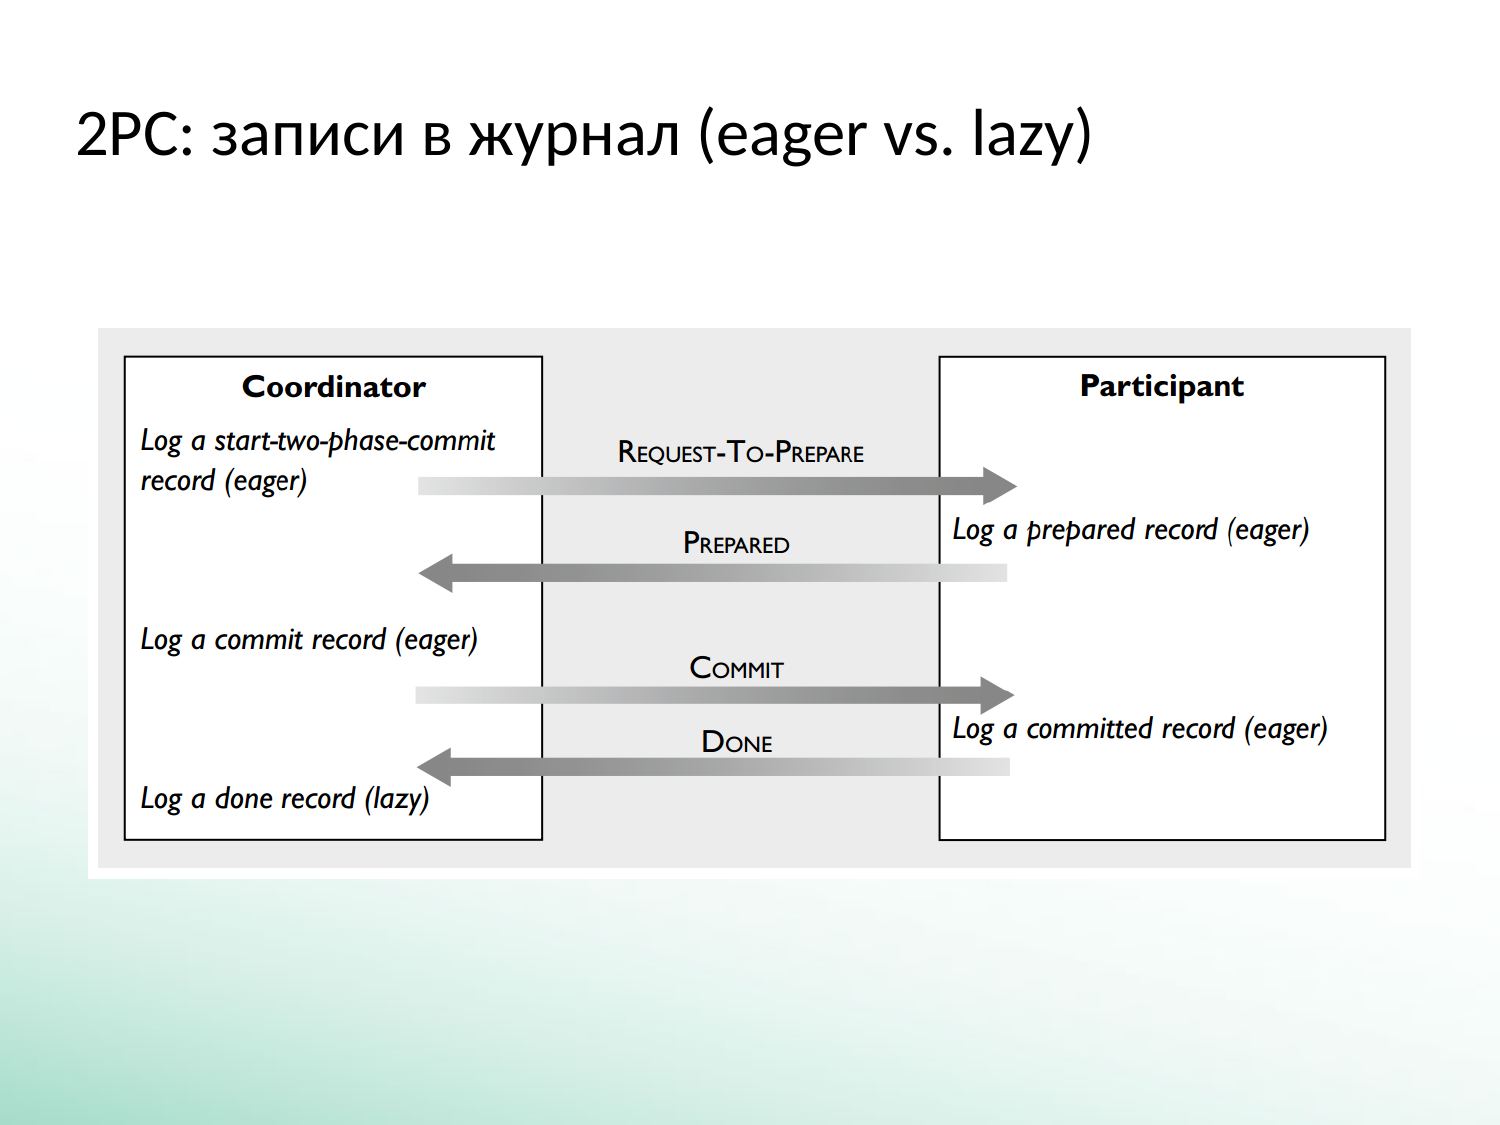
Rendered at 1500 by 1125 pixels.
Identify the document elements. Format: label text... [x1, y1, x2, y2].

title 2PC: записи в журнал (eager vs. lazy) [75, 45, 1425, 233]
picture [0, 0, 1500, 1125]
